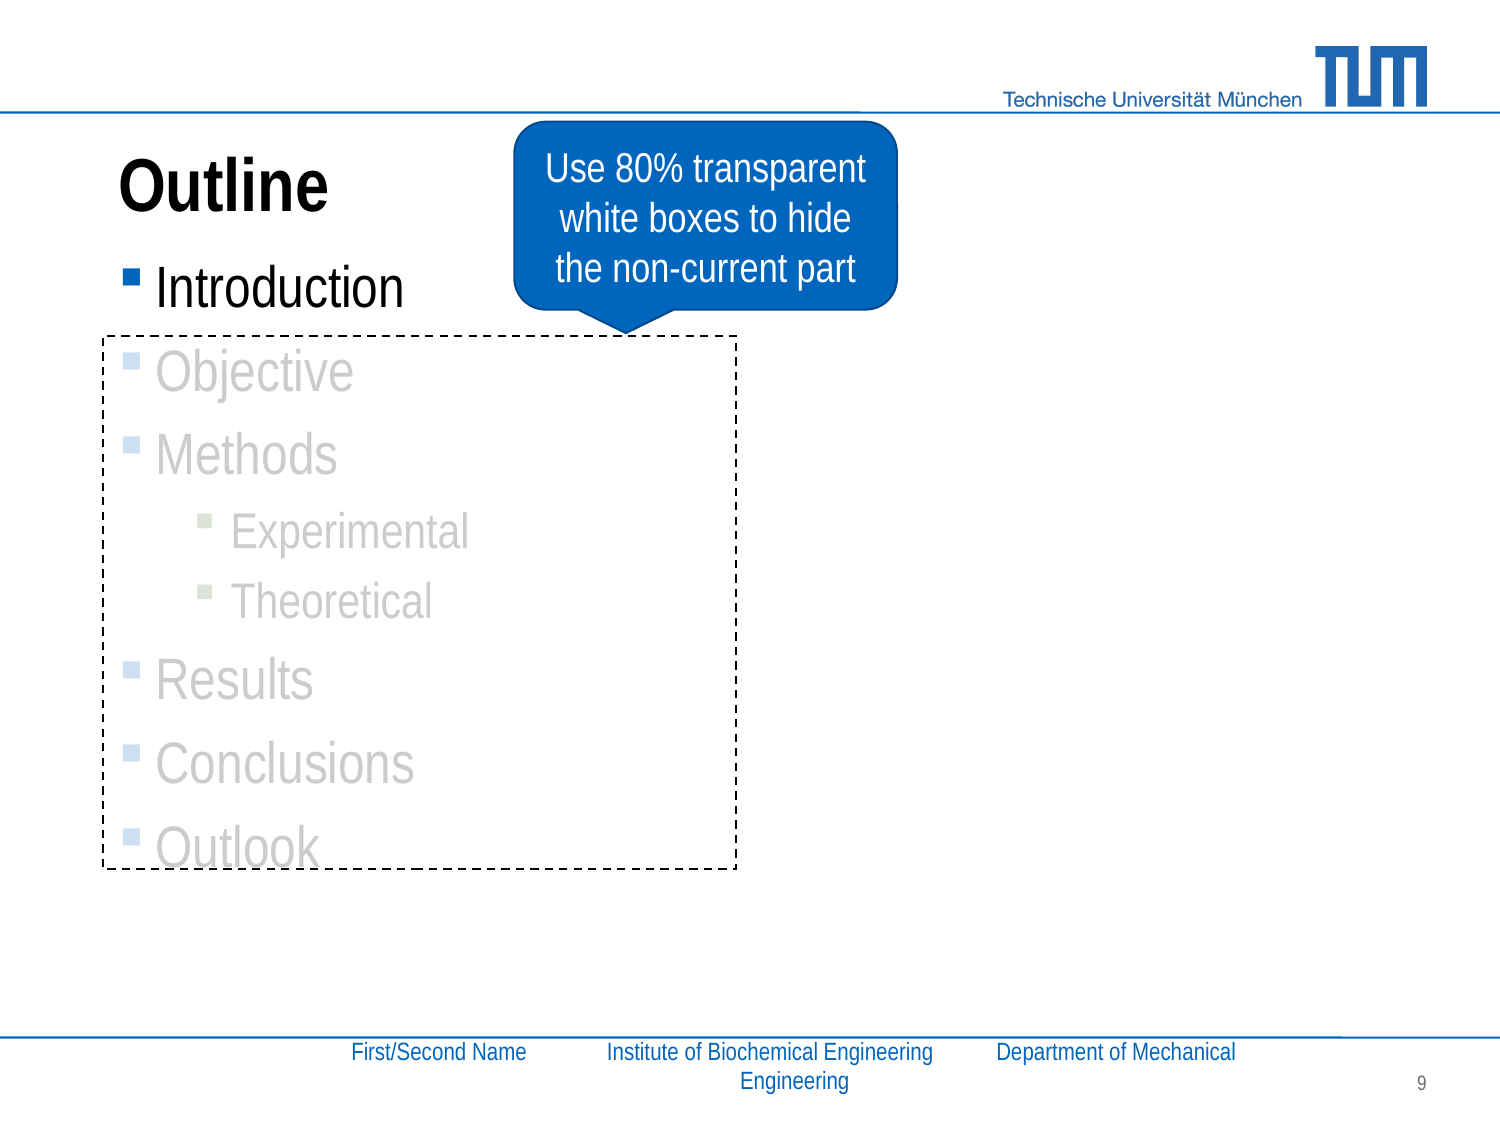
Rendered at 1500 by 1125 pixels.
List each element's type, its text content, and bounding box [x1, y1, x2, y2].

picture [1003, 46, 1427, 107]
title Outline [103, 114, 1397, 235]
slide_number <number> [1340, 1042, 1427, 1103]
footer First/Second Name Institute of Biochemical Engineering Department of Mechanical Engineering [278, 1042, 1312, 1103]
list Introduction Objective Methods Experimental Theoretical Results Conclusions Outlook [103, 249, 1473, 1014]
text_box [103, 335, 737, 869]
text_box Use 80% transparent white boxes to hide the non-current part [514, 121, 897, 334]
